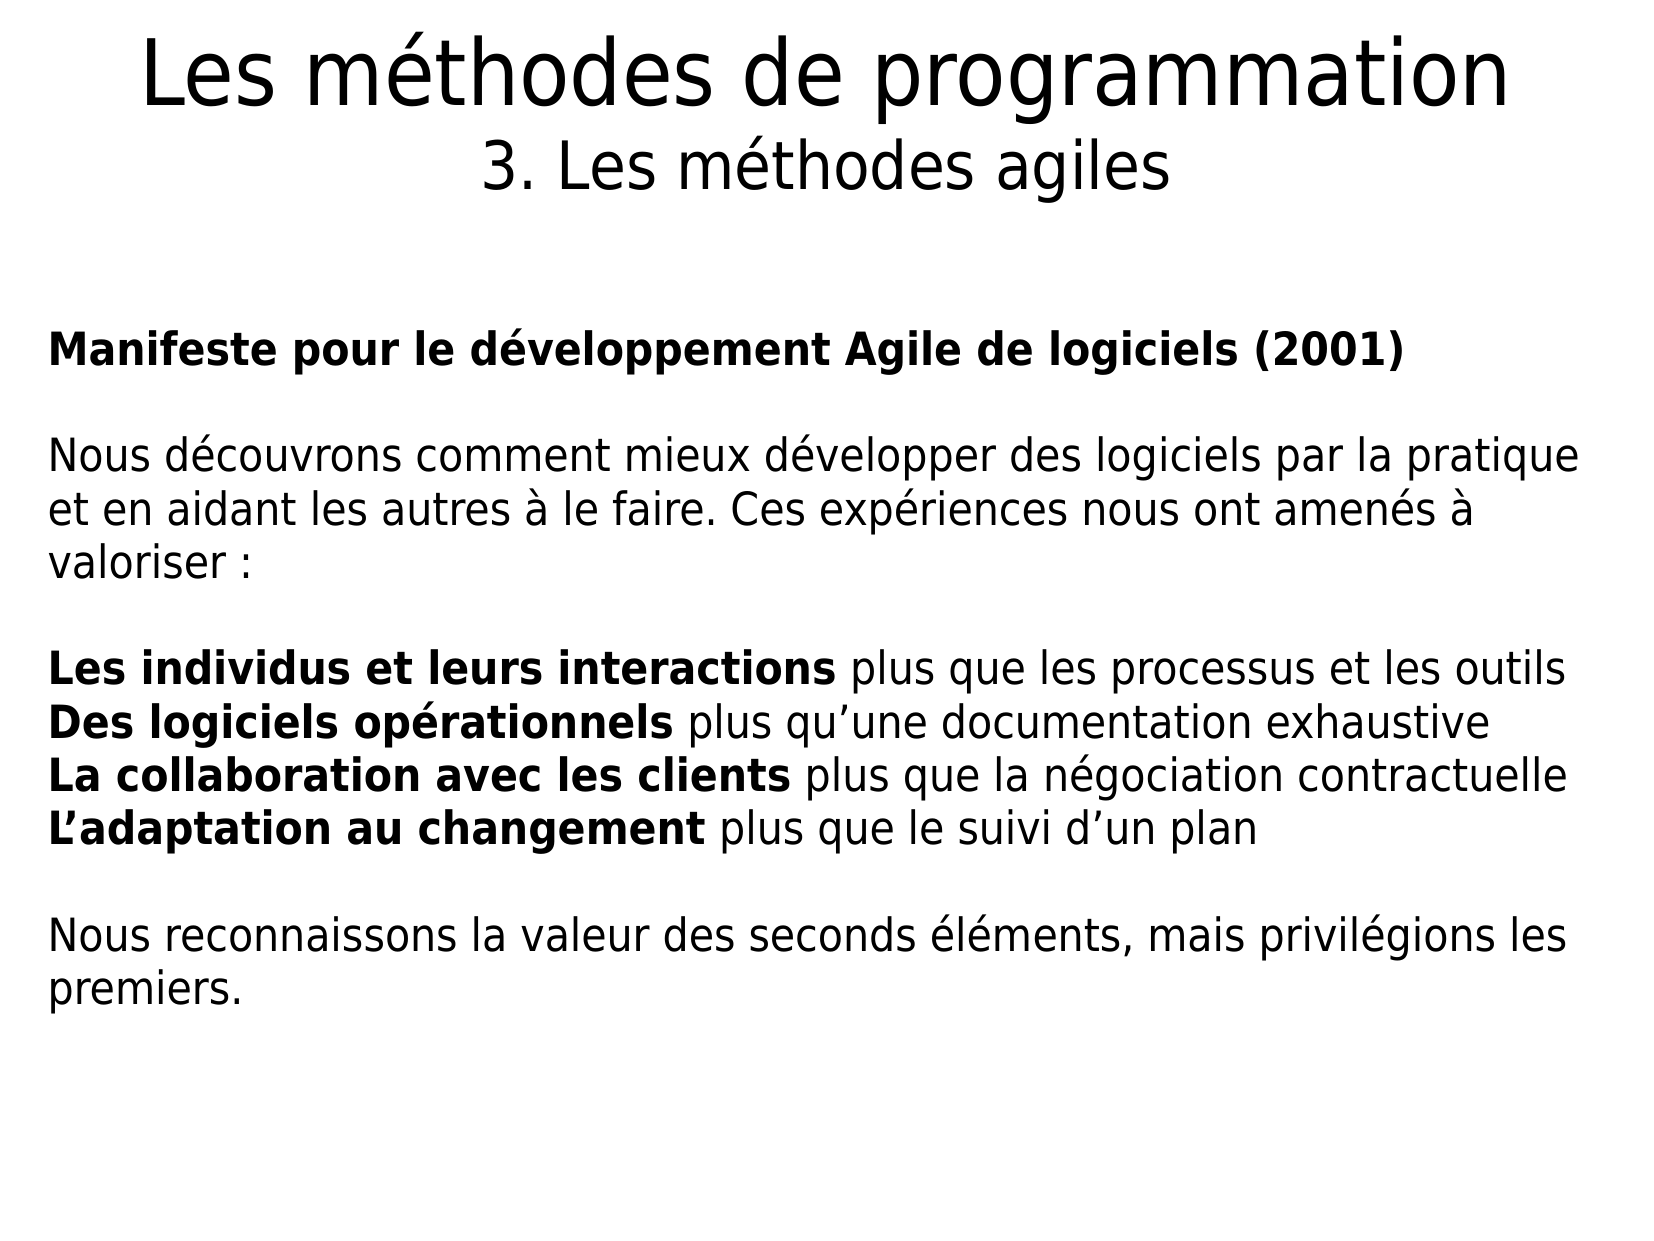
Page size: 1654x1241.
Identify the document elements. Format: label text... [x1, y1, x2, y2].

title Les méthodes de programmation 3. Les méthodes agiles [41, 12, 1613, 214]
title Manifeste pour le développement Agile de logiciels (2001) Nous découvrons comment mieux développer des logiciels par la pratique et en aidant les autres à le faire. Ces expériences nous ont amenés à valoriser : Les individus et leurs interactions plus que les processus et les outils Des logiciels opérationnels plus qu’une documentation exhaustive La collaboration avec les clients plus que la négociation contractuelle L’adaptation au changement plus que le suivi d’un plan Nous reconnaissons la valeur des seconds éléments, mais privilégions les premiers. [47, 216, 1605, 1177]
